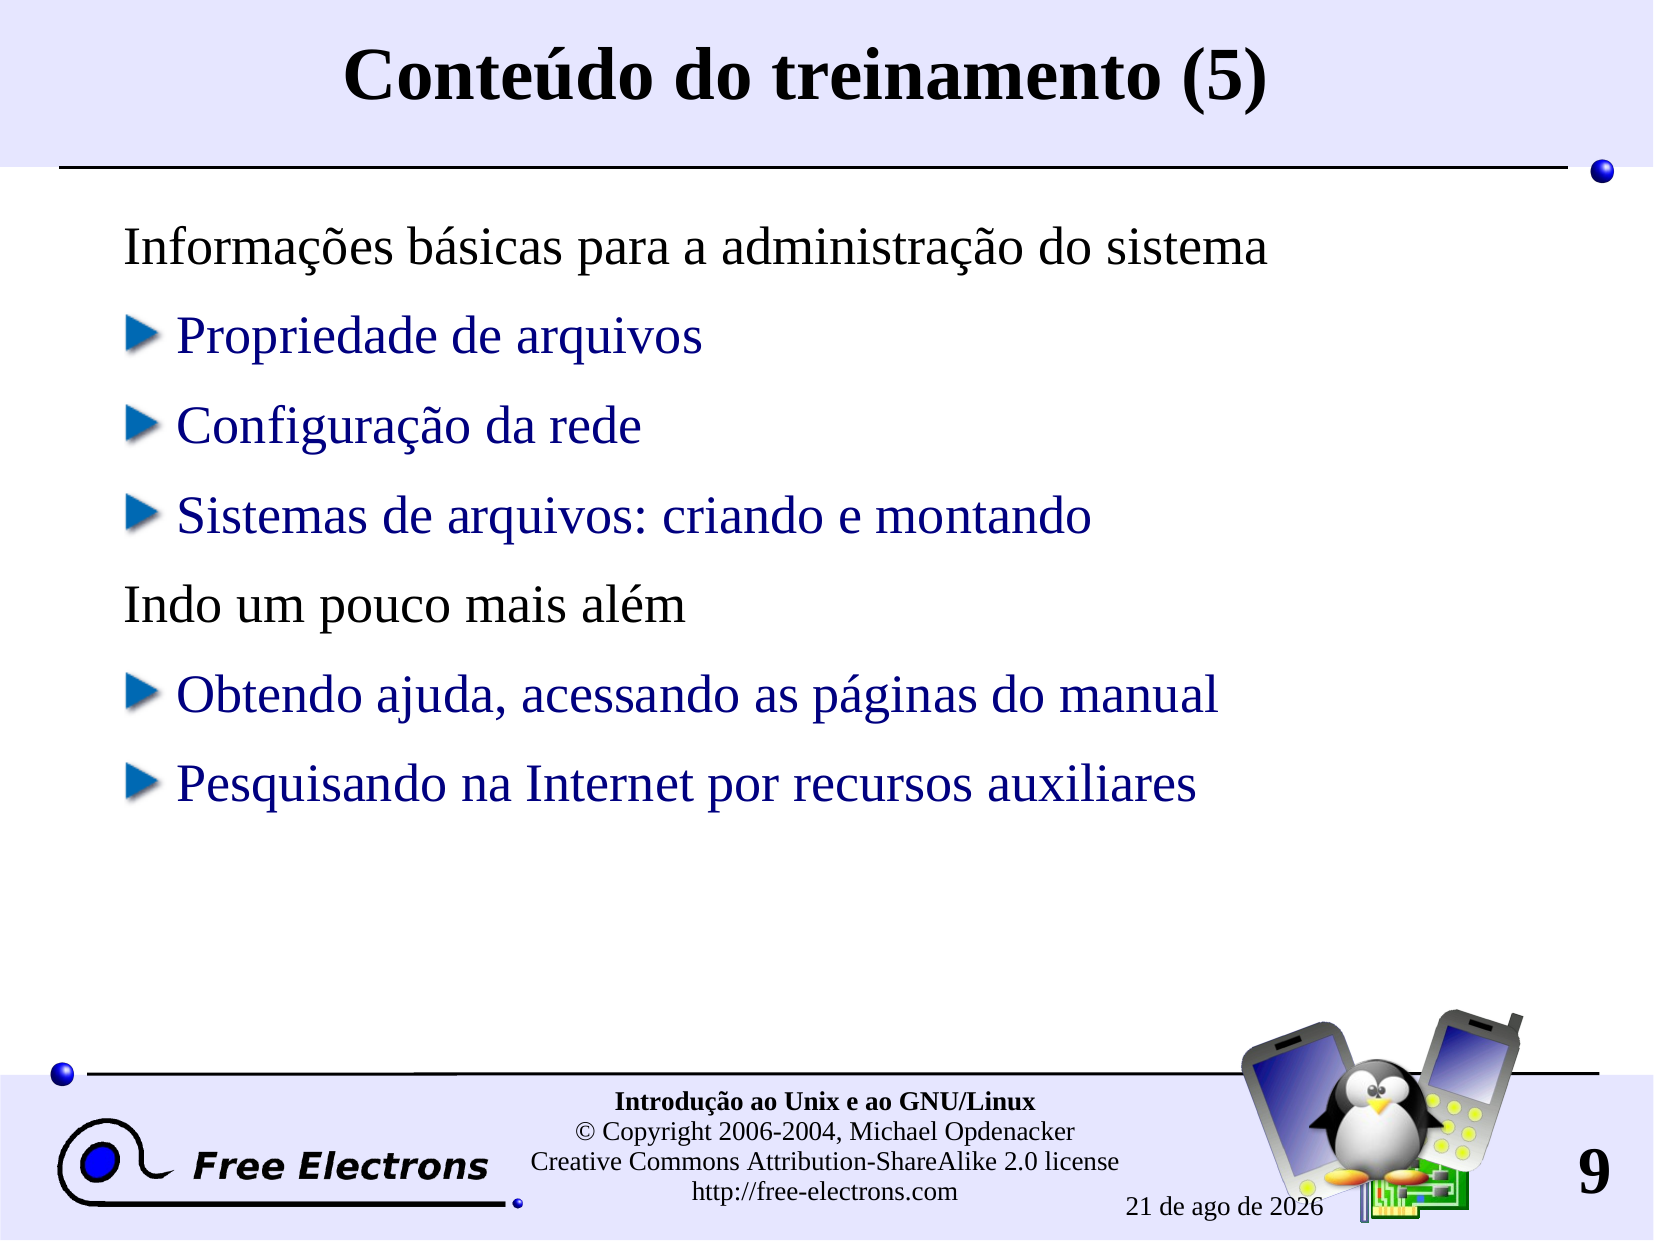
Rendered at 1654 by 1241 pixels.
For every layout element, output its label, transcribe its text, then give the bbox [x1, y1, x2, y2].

list Informações básicas para a administração do sistema Propriedade de arquivos Configuração da rede Sistemas de arquivos: criando e montando Indo um pouco mais além Obtendo ajuda, acessando as páginas do manual Pesquisando na Internet por recursos auxiliares [105, 216, 1518, 1066]
picture [50, 1107, 527, 1216]
picture [1286, 1198, 1293, 1214]
title Conteúdo do treinamento (5) [60, 25, 1551, 124]
picture [1231, 1007, 1538, 1241]
